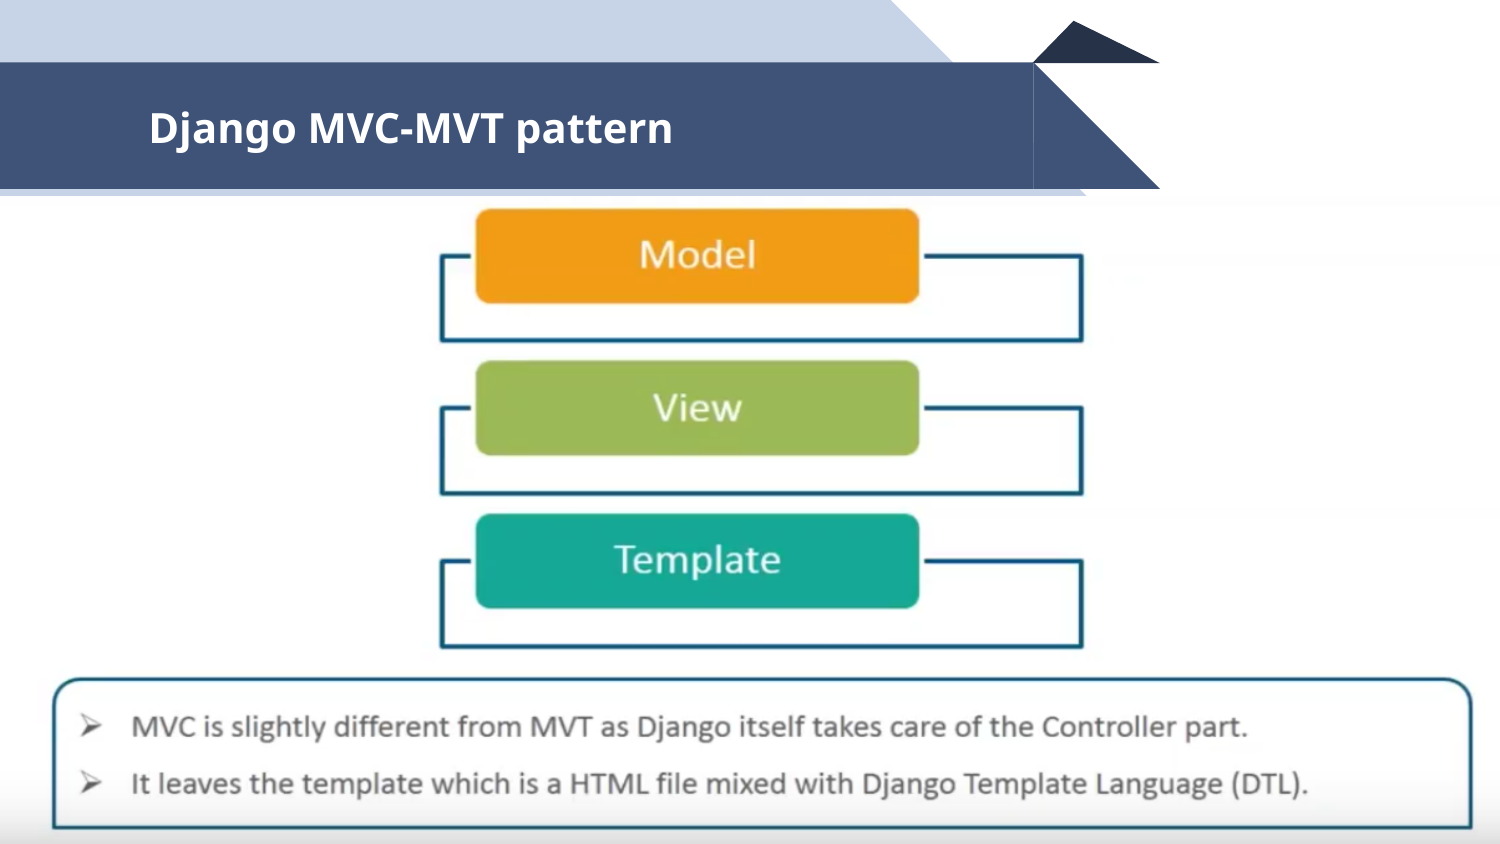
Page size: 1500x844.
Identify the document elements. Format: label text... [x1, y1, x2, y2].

picture [0, 196, 1500, 844]
text_box Django MVC-MVT pattern [133, 64, 996, 190]
